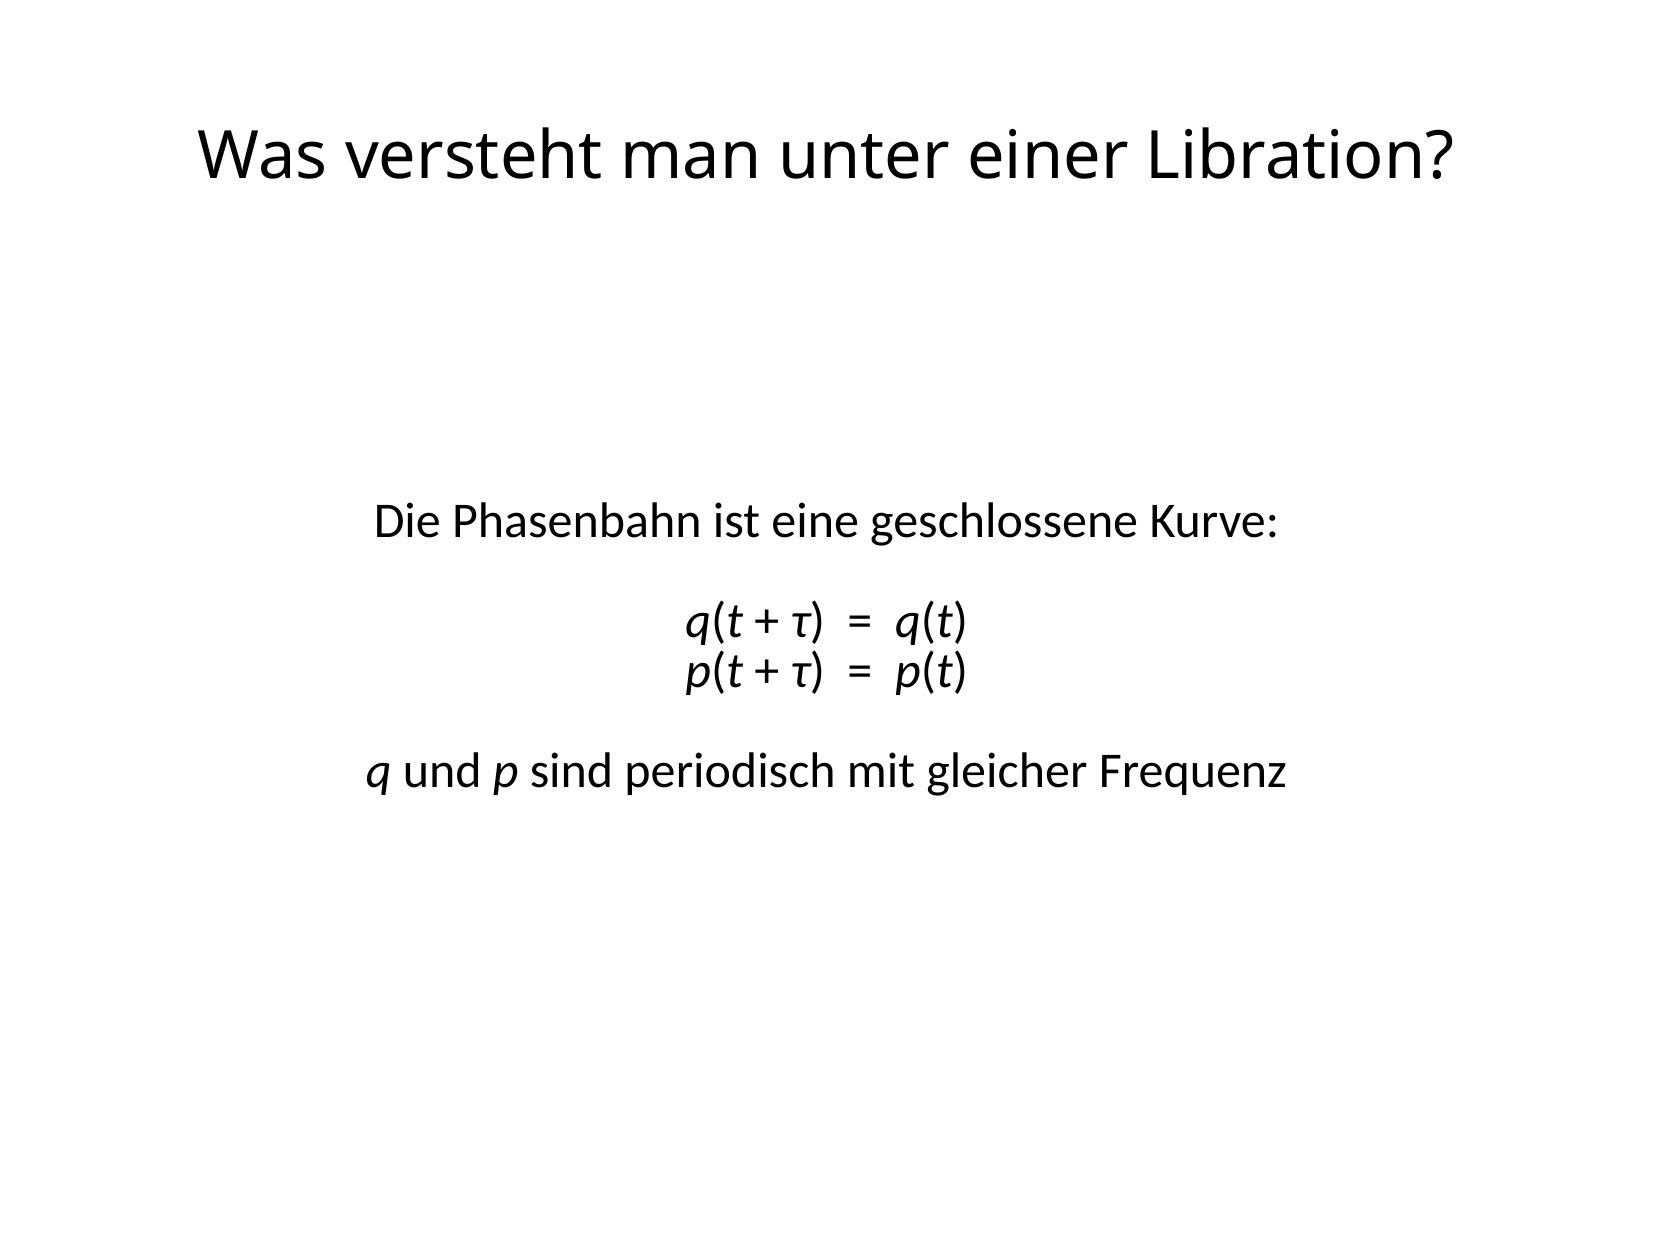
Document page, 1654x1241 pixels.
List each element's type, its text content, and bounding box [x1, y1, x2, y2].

subtitle Die Phasenbahn ist eine geschlossene Kurve: q(t + τ) = q(t) p(t + τ) = p(t) q und p sind periodisch mit gleicher Frequenz [82, 290, 1571, 1010]
title Was versteht man unter einer Libration? [82, 49, 1571, 257]
